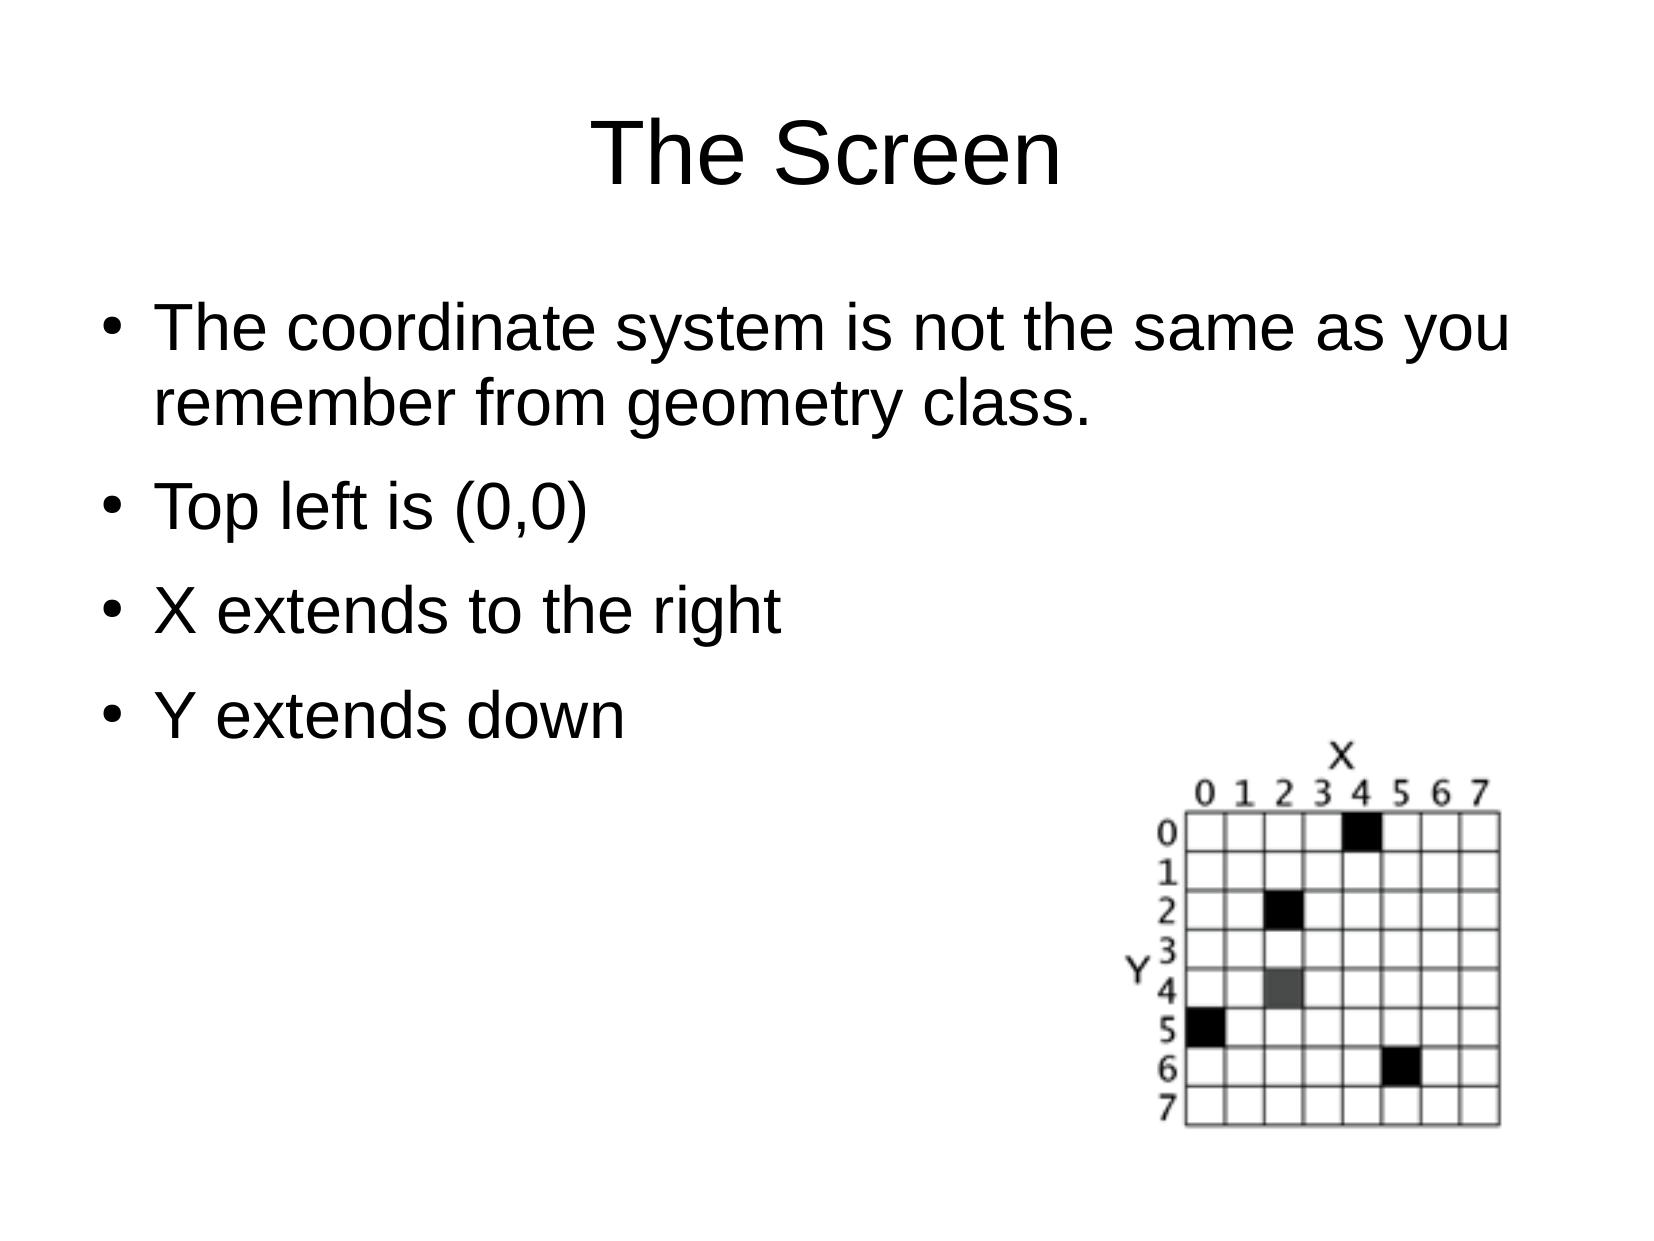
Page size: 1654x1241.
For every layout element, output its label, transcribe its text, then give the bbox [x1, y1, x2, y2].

picture [1110, 732, 1518, 1140]
title The Screen [82, 49, 1571, 257]
list The coordinate system is not the same as you remember from geometry class. Top left is (0,0) X extends to the right Y extends down [82, 290, 1571, 1010]
